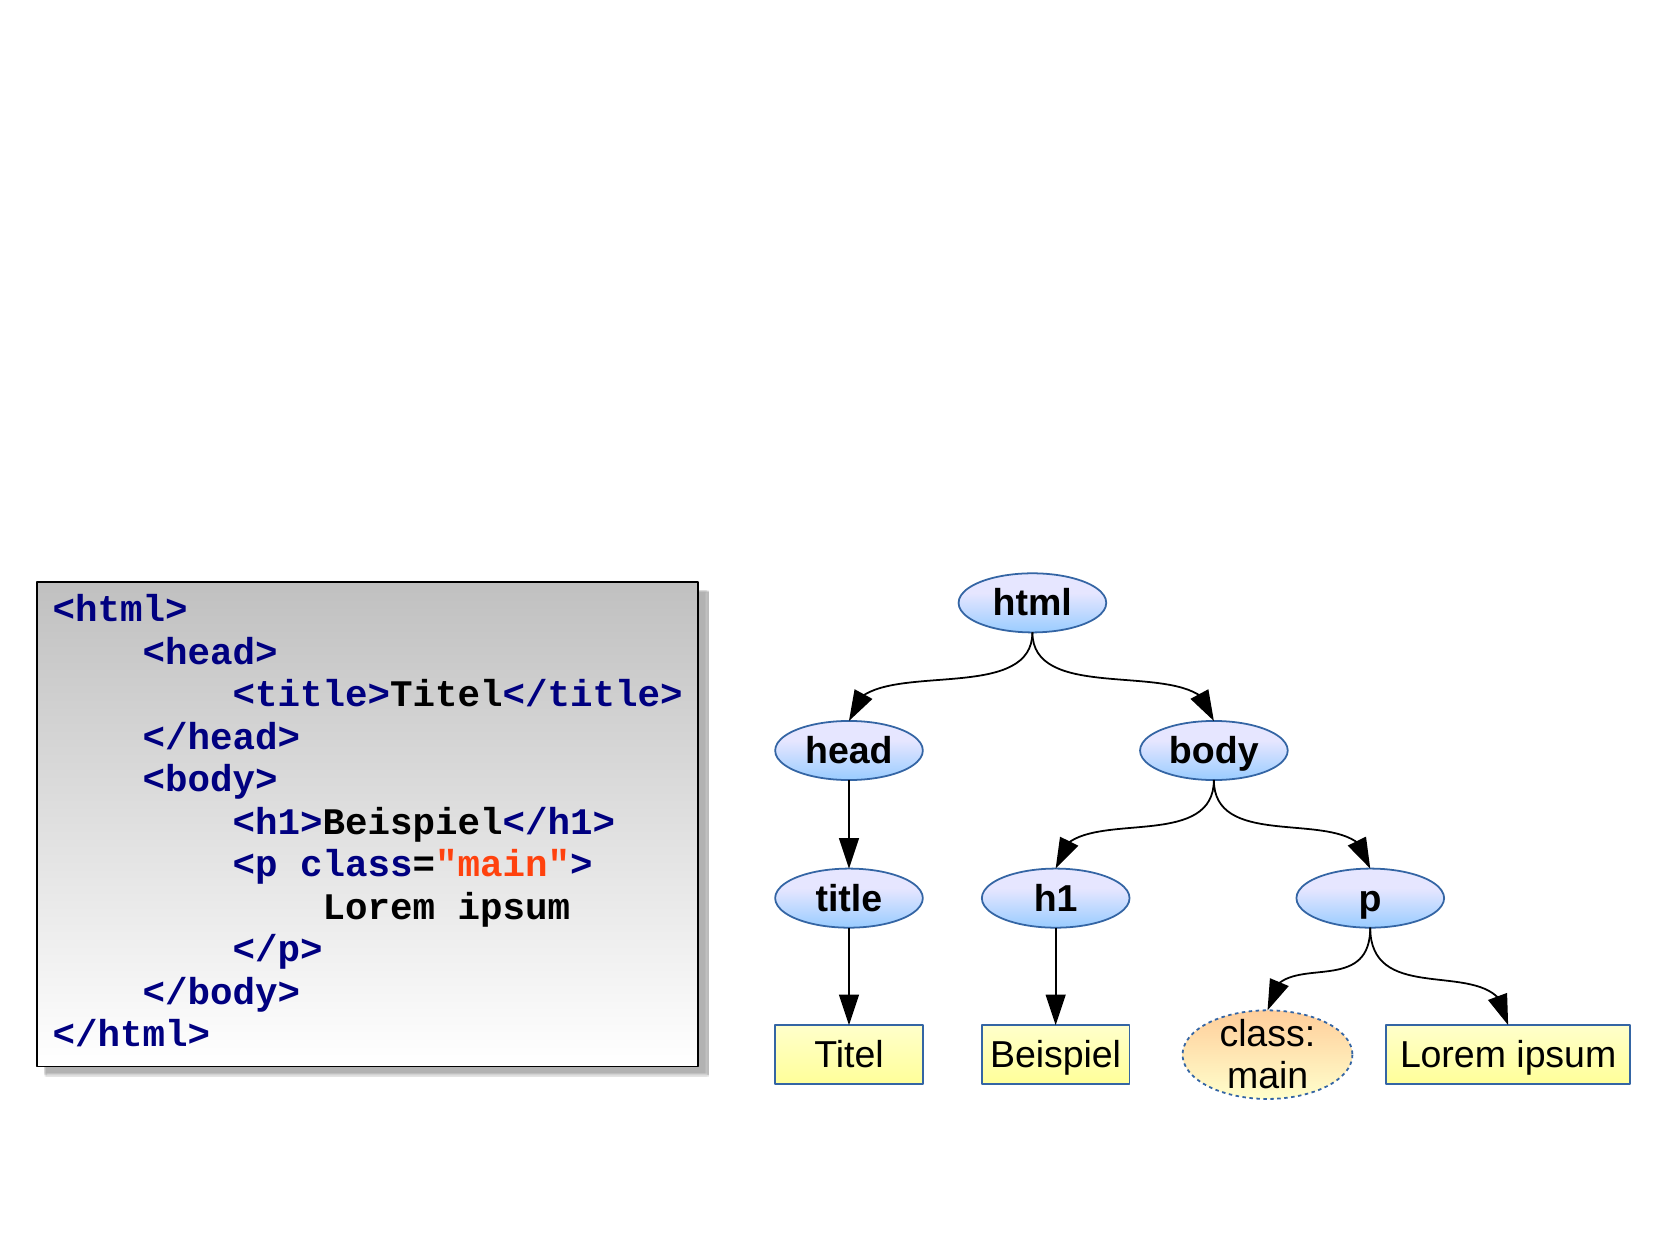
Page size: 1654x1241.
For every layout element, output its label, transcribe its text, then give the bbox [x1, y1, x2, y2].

text_box Beispiel [981, 1025, 1130, 1085]
text_box html [958, 573, 1107, 633]
text_box body [1140, 720, 1288, 781]
text_box head [775, 720, 923, 781]
text_box h1 [981, 868, 1130, 928]
text_box title [775, 868, 923, 928]
text_box p [1296, 868, 1445, 928]
text_box <html> <head> <title>Titel</title> </head> <body> <h1>Beispiel</h1> <p class="main"> Lorem ipsum </p> </body> </html> [36, 582, 699, 1067]
text_box Titel [775, 1025, 923, 1085]
text_box class: main [1182, 1010, 1353, 1099]
text_box Lorem ipsum [1386, 1025, 1630, 1085]
